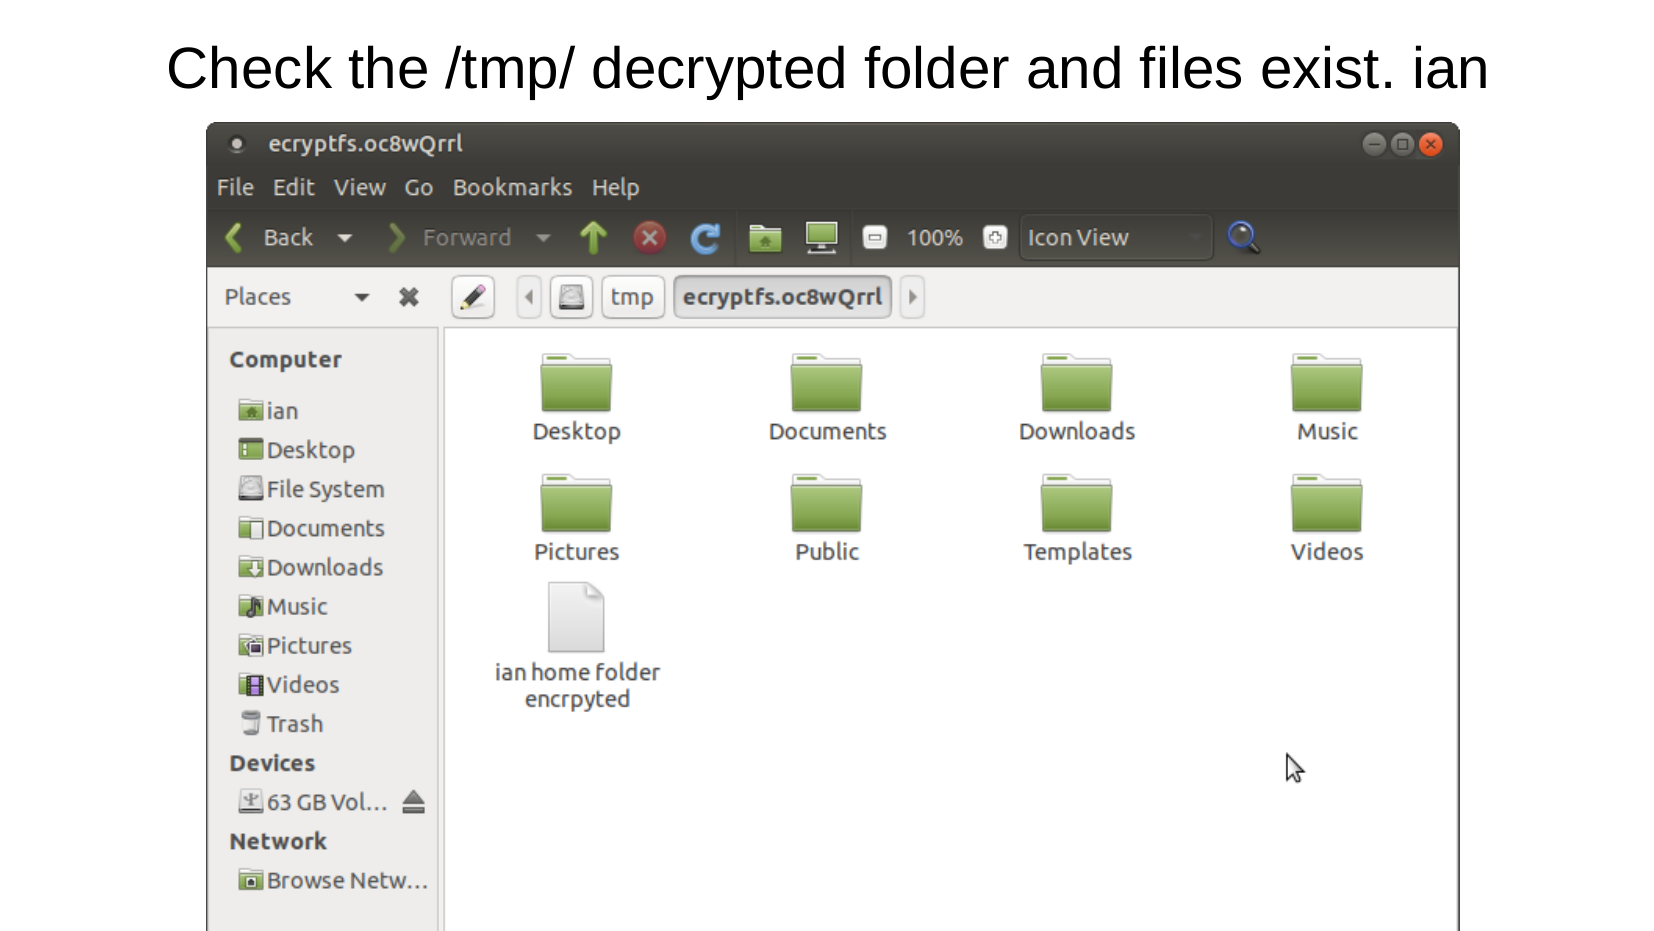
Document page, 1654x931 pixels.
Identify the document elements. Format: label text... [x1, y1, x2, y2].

picture [206, 122, 1460, 931]
title Check the /tmp/ decrypted folder and files exist. ian [0, 5, 1624, 130]
